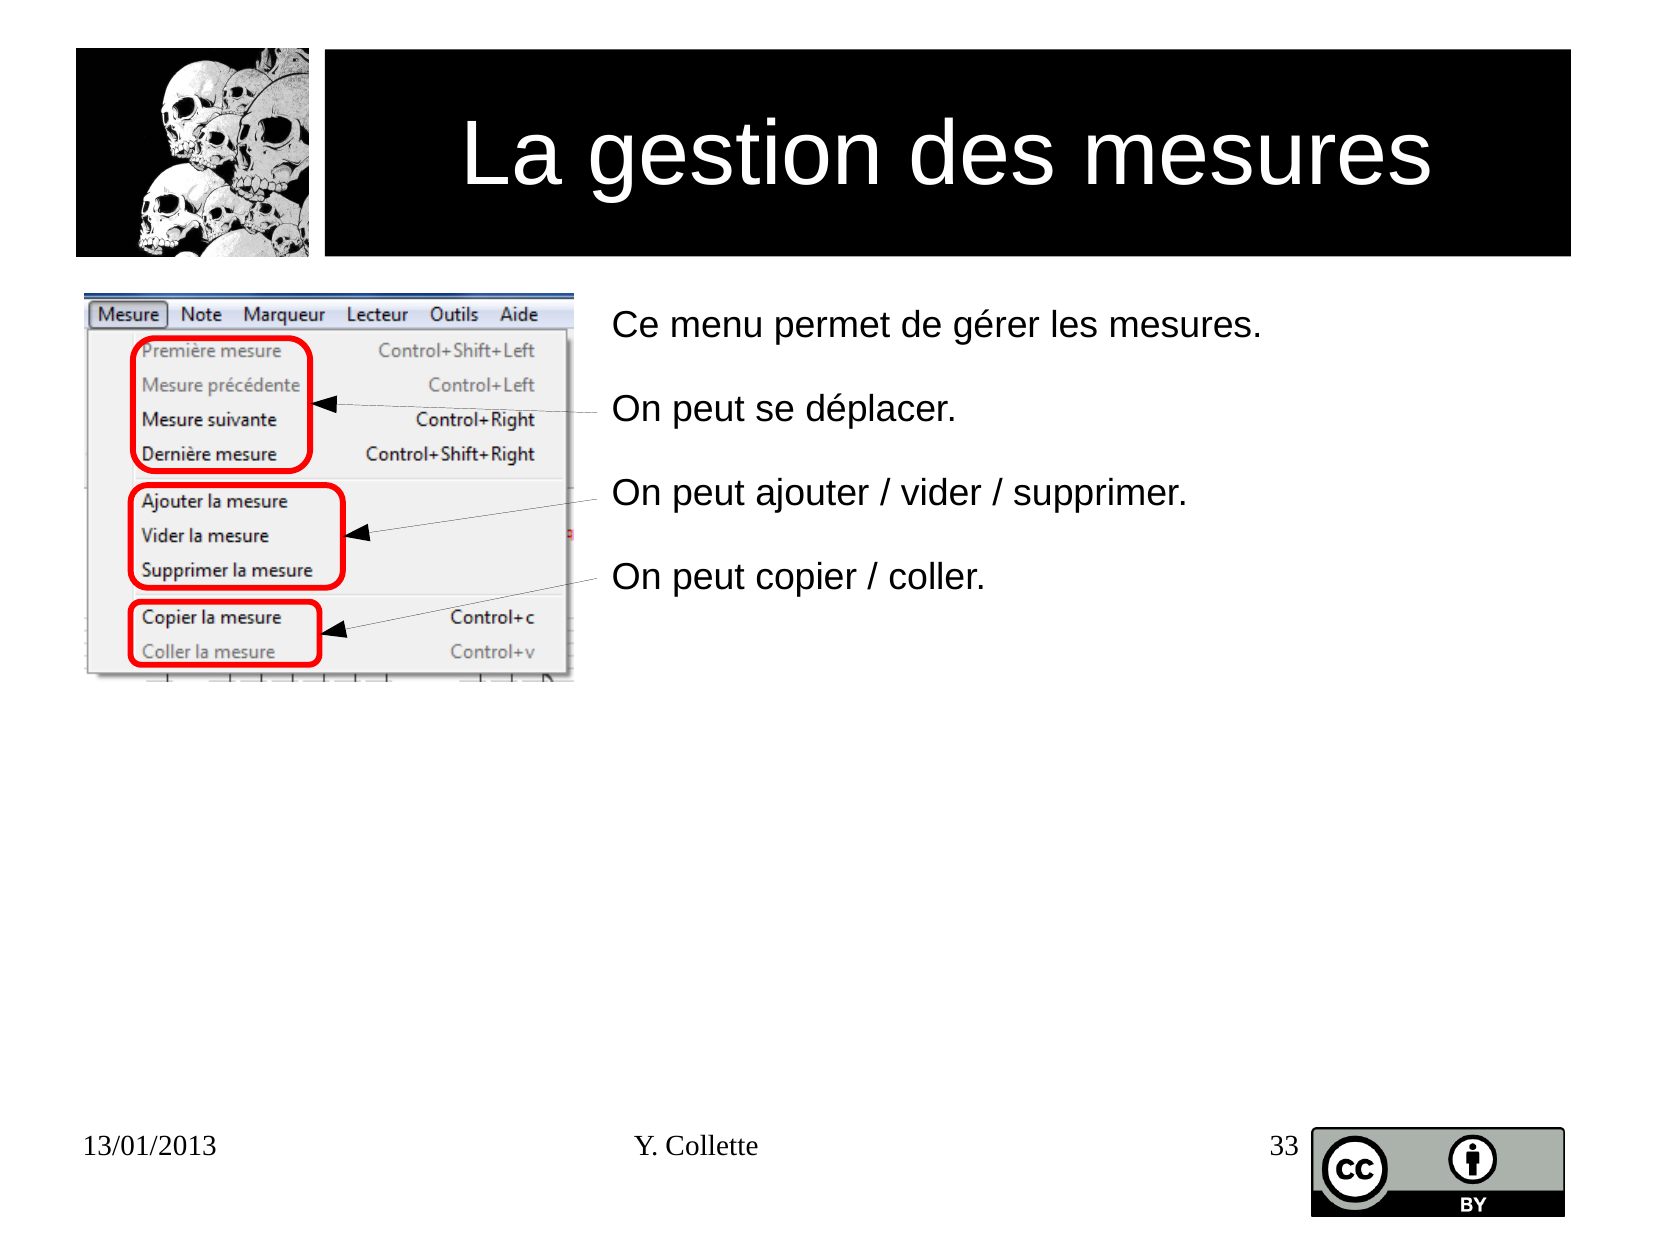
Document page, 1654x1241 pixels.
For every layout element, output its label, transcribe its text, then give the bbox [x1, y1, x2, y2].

picture [76, 48, 309, 257]
picture [134, 489, 339, 584]
title La gestion des mesures [324, 49, 1571, 257]
picture [134, 605, 316, 661]
text_box Ce menu permet de gérer les mesures. On peut se déplacer. On peut ajouter / vider / supprimer. On peut copier / coller. [596, 296, 1570, 606]
picture [1311, 1127, 1565, 1217]
picture [84, 293, 574, 682]
picture [136, 342, 307, 468]
